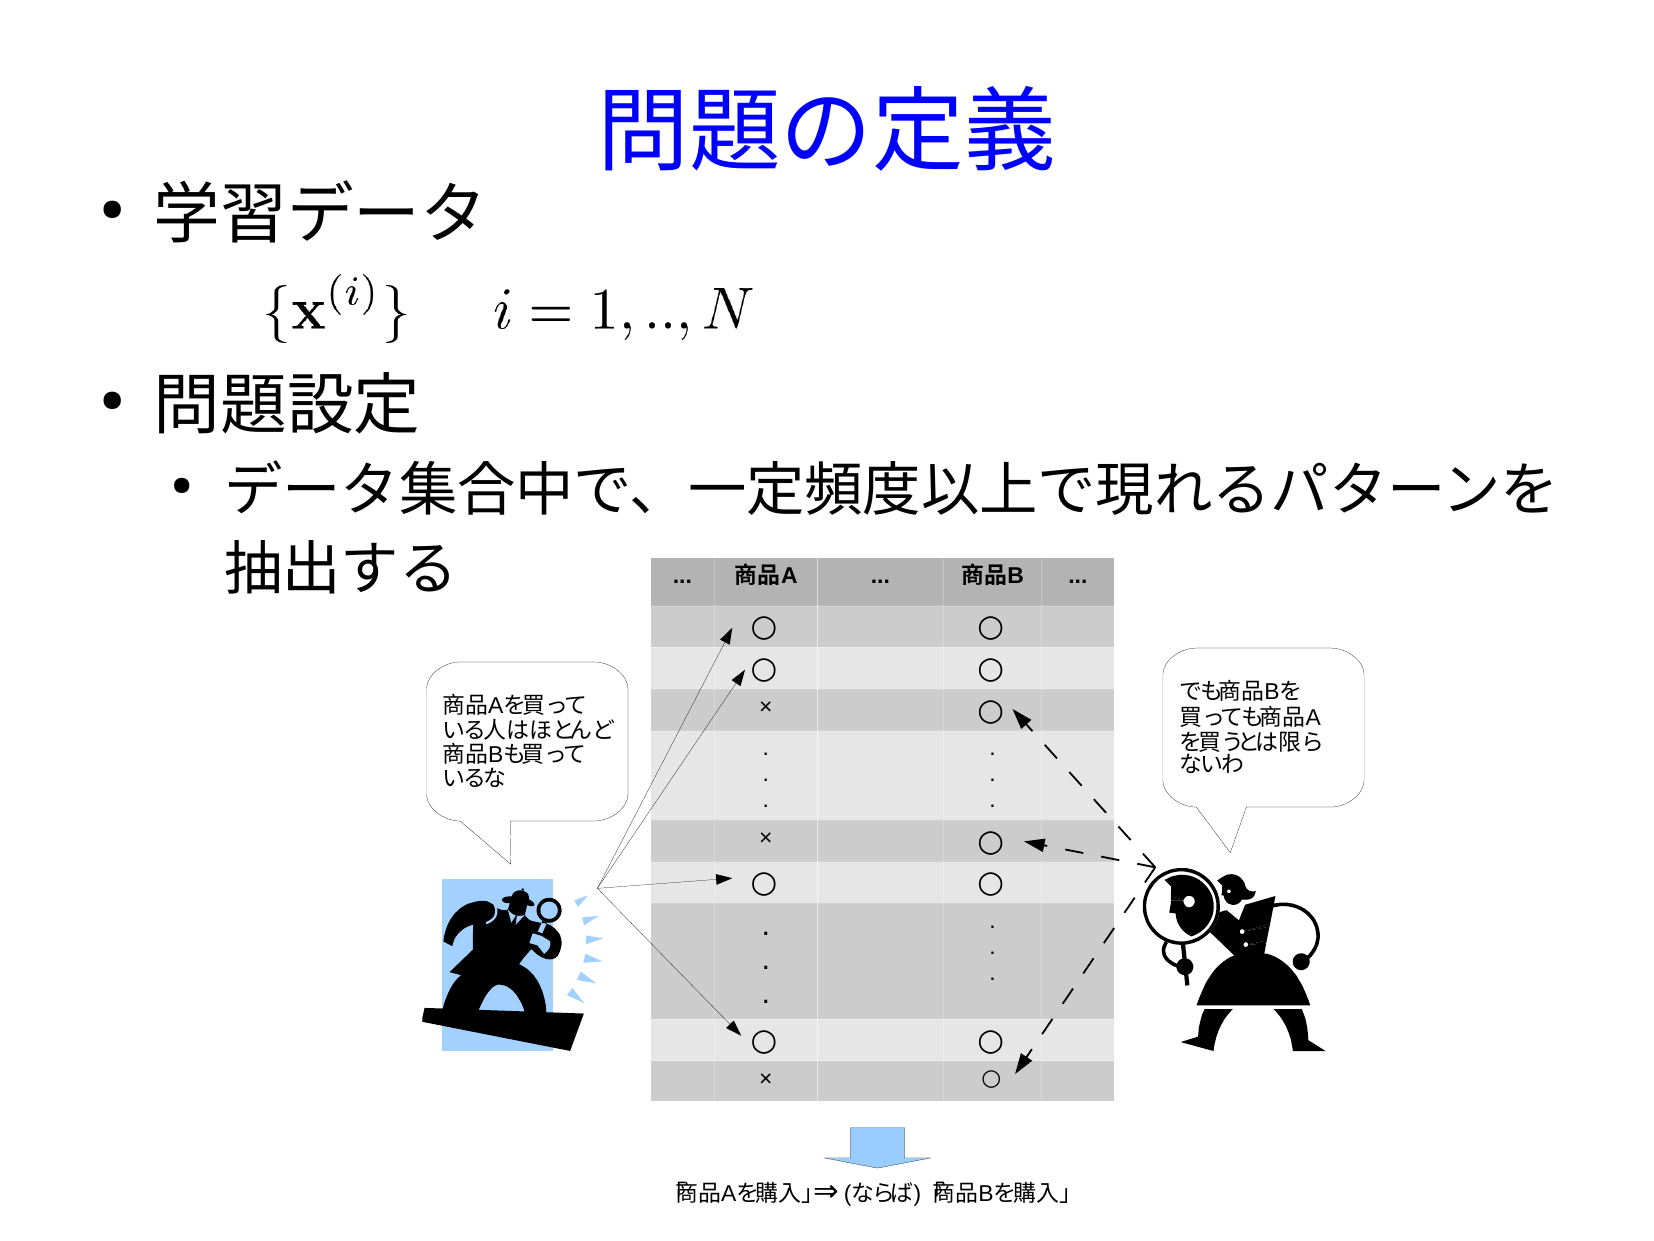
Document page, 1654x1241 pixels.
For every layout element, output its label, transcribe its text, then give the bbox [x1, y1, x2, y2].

picture [265, 273, 753, 343]
list 学習データ 問題設定 データ集合中で、一定頻度以上で現れるパターンを抽出する [82, 166, 1571, 886]
title 問題の定義 [82, 49, 1571, 166]
picture [422, 557, 1365, 1211]
